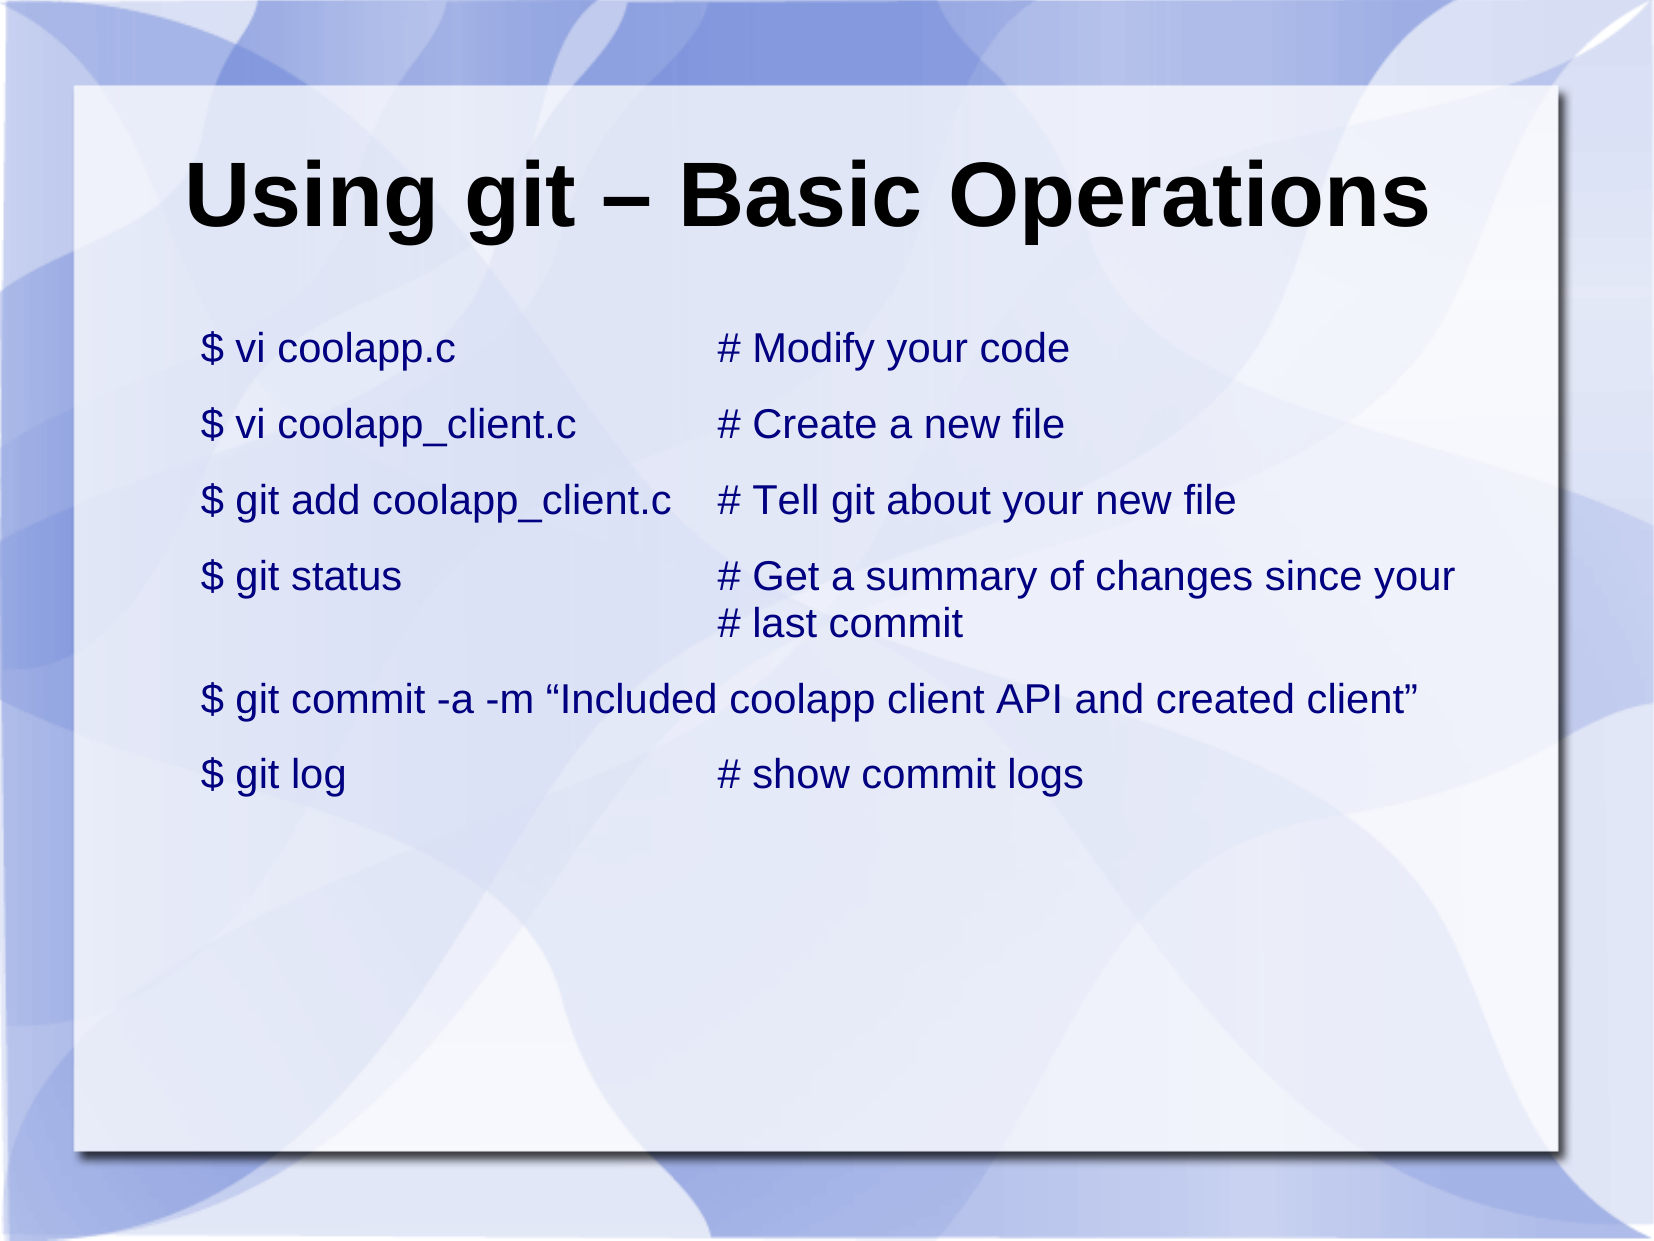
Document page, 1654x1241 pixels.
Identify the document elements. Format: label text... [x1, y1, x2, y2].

title Using git – Basic Operations [82, 98, 1536, 291]
list $ vi coolapp.c # Modify your code $ vi coolapp_client.c # Create a new file $ git add coolapp_client.c # Tell git about your new file $ git status # Get a summary of changes since your # last commit $ git commit -a -m “Included coolapp client API and created client” $ git log # show commit logs [129, 324, 1489, 960]
picture [0, 0, 1654, 1241]
